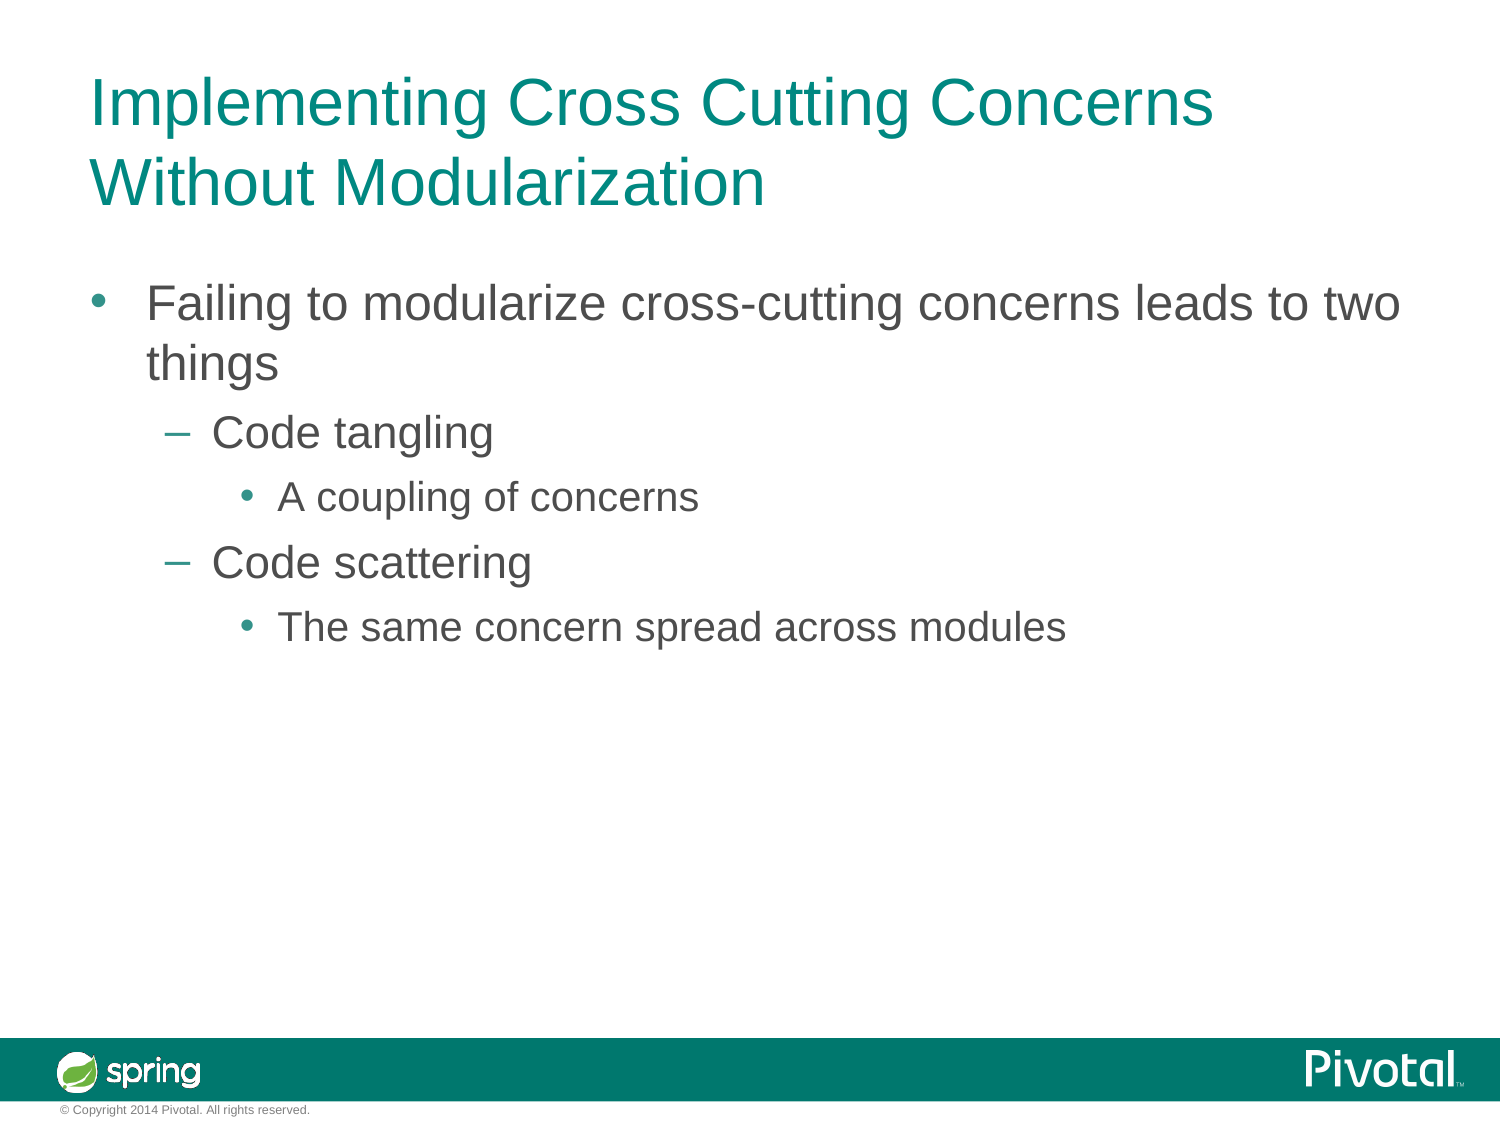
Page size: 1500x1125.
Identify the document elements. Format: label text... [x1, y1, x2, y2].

picture [1306, 1050, 1464, 1087]
list Failing to modularize cross-cutting concerns leads to two things Code tangling A coupling of concerns Code scattering The same concern spread across modules [75, 262, 1426, 658]
picture [32, 1041, 210, 1103]
title Implementing Cross Cutting Concerns Without Modularization [75, 44, 1426, 233]
